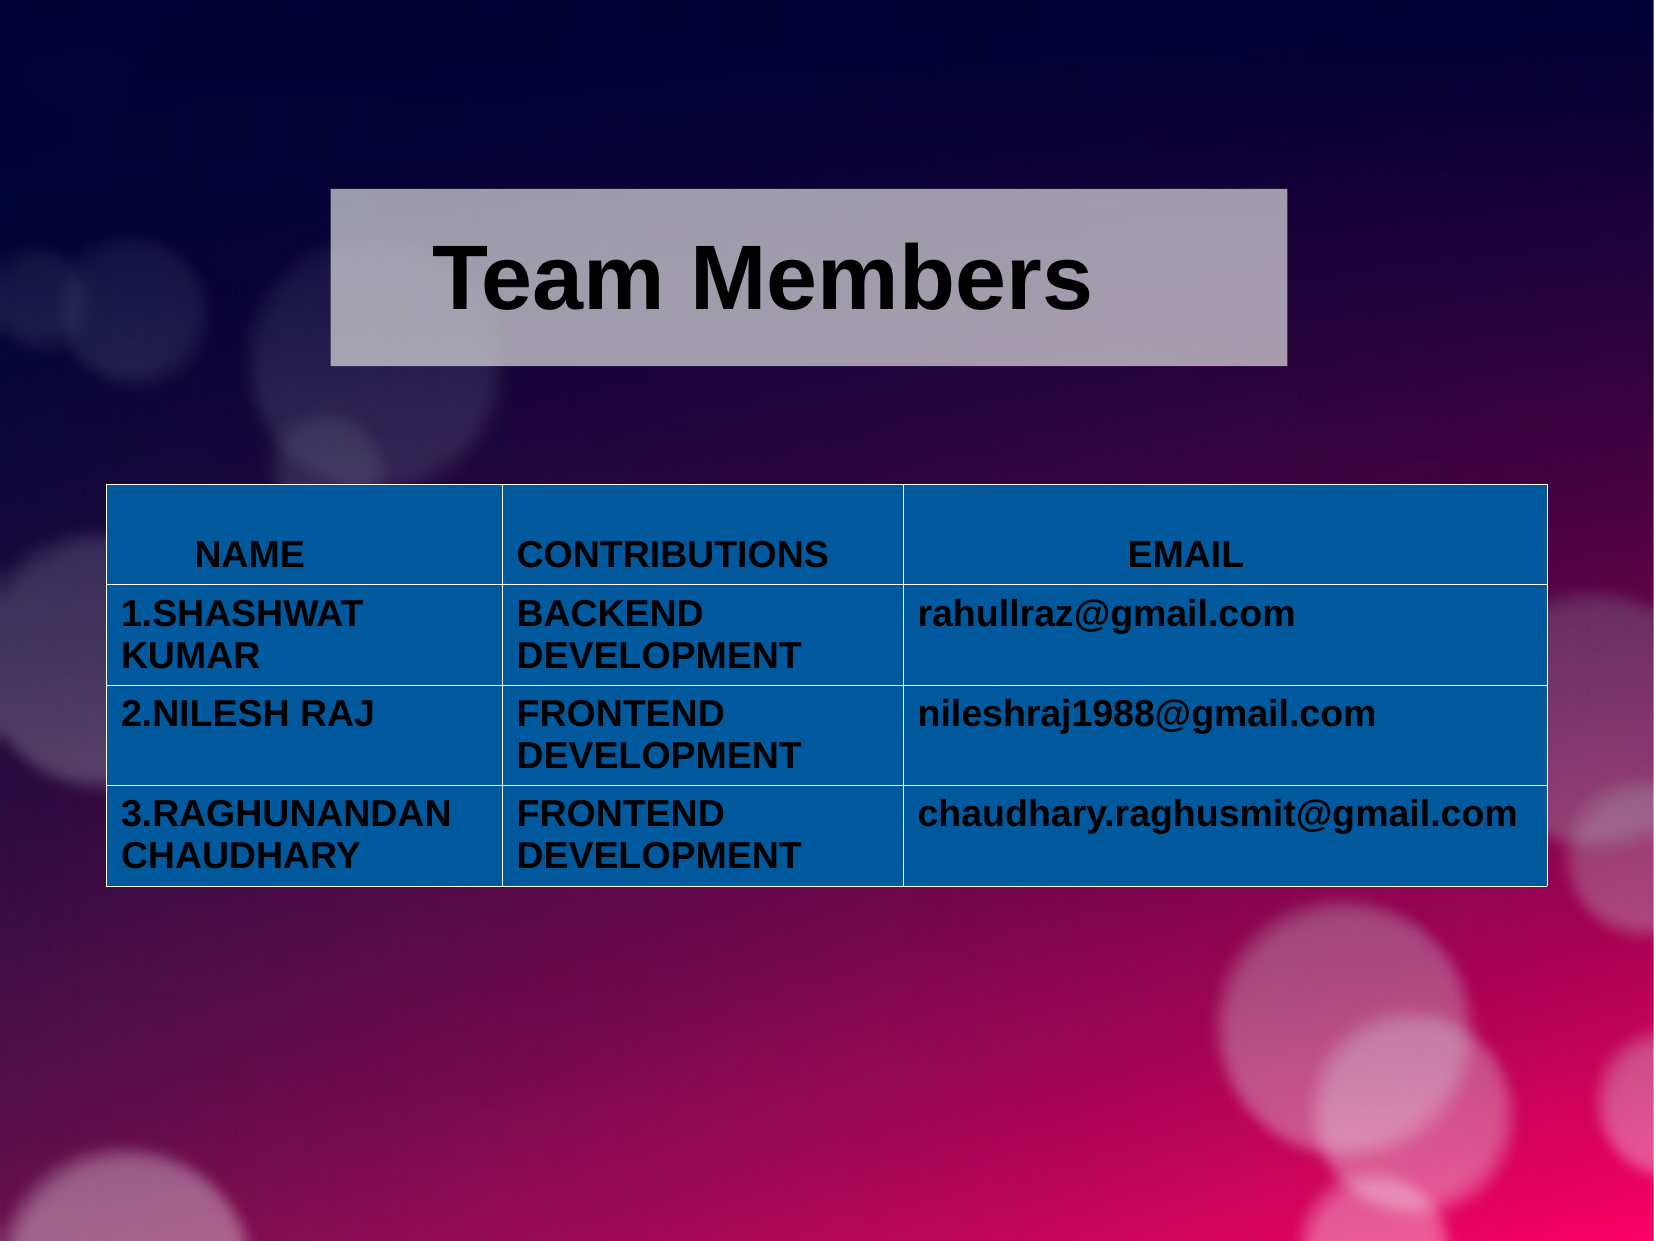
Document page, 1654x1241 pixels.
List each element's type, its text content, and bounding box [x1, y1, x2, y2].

table_header CONTRIBUTIONS [503, 485, 903, 584]
title Team Members [330, 188, 1288, 367]
table_cell 3.RAGHUNANDAN CHAUDHARY [107, 786, 502, 886]
table_cell BACKEND DEVELOPMENT [503, 585, 903, 685]
table_cell nileshraj1988@gmail.com [904, 686, 1547, 785]
table_cell rahullraz@gmail.com [904, 585, 1547, 685]
table_cell 1.SHASHWAT KUMAR [107, 585, 502, 685]
table_header NAME [107, 485, 502, 584]
picture [0, 0, 1654, 1241]
table_cell chaudhary.raghusmit@gmail.com [904, 786, 1547, 886]
table_cell FRONTEND DEVELOPMENT [503, 686, 903, 785]
table_header EMAIL [904, 485, 1547, 584]
table_cell 2.NILESH RAJ [107, 686, 502, 785]
table_cell FRONTEND DEVELOPMENT [503, 786, 903, 886]
